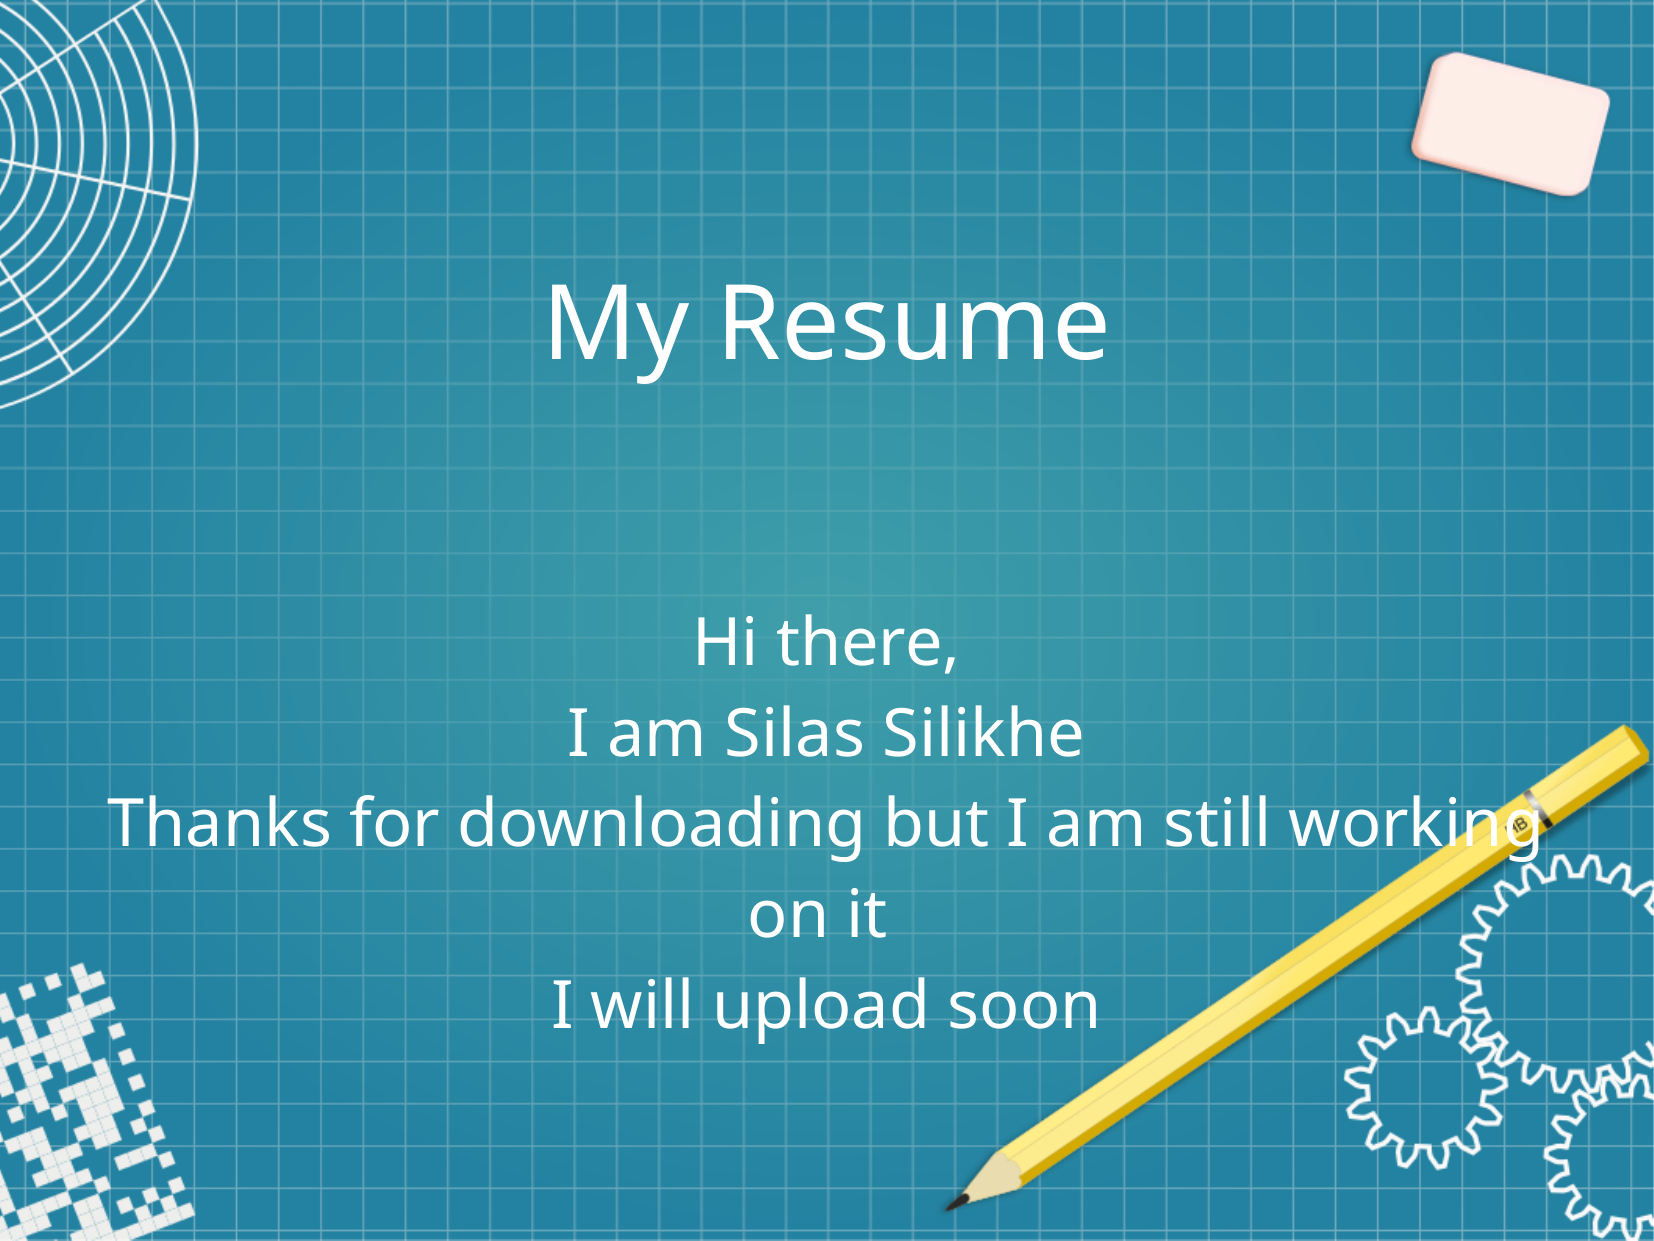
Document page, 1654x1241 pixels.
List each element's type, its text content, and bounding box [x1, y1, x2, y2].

picture [0, 0, 1654, 1241]
title My Resume [82, 177, 1571, 461]
subtitle Hi there, I am Silas Silikhe Thanks for downloading but I am still working on it I will upload soon [82, 519, 1571, 1123]
